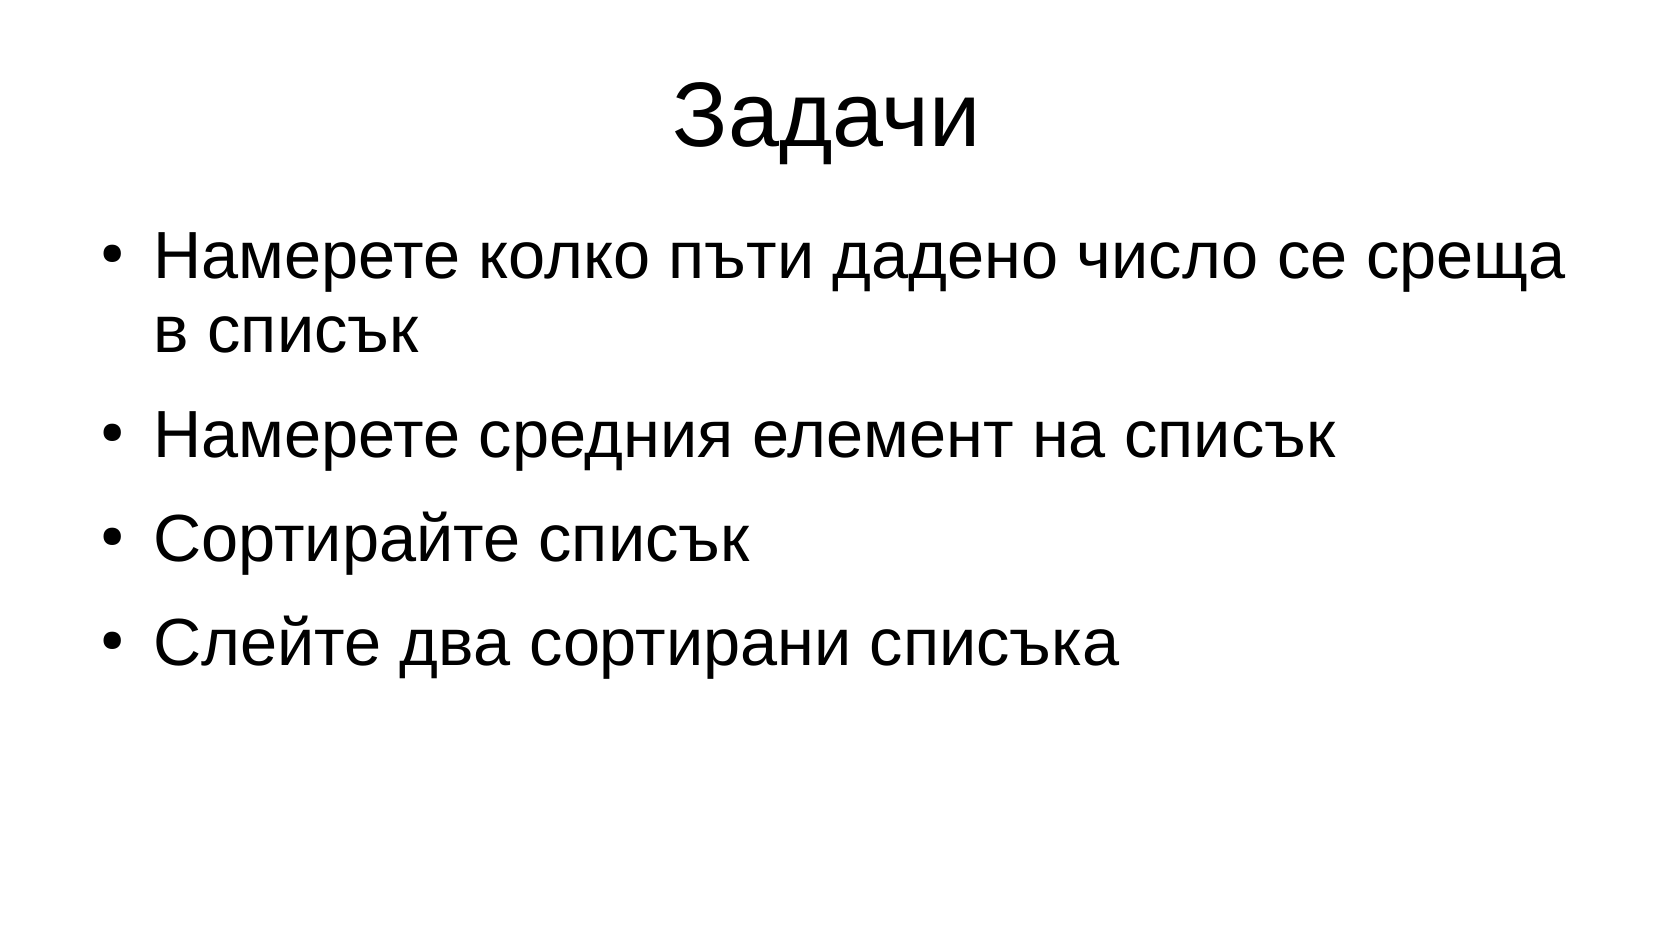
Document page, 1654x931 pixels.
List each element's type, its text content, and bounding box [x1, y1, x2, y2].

list Намерете колко пъти дадено число се среща в списък Намерете средния елемент на списък Сортирайте списък Слейте два сортирани списъка [82, 217, 1571, 758]
title Задачи [82, 37, 1571, 193]
